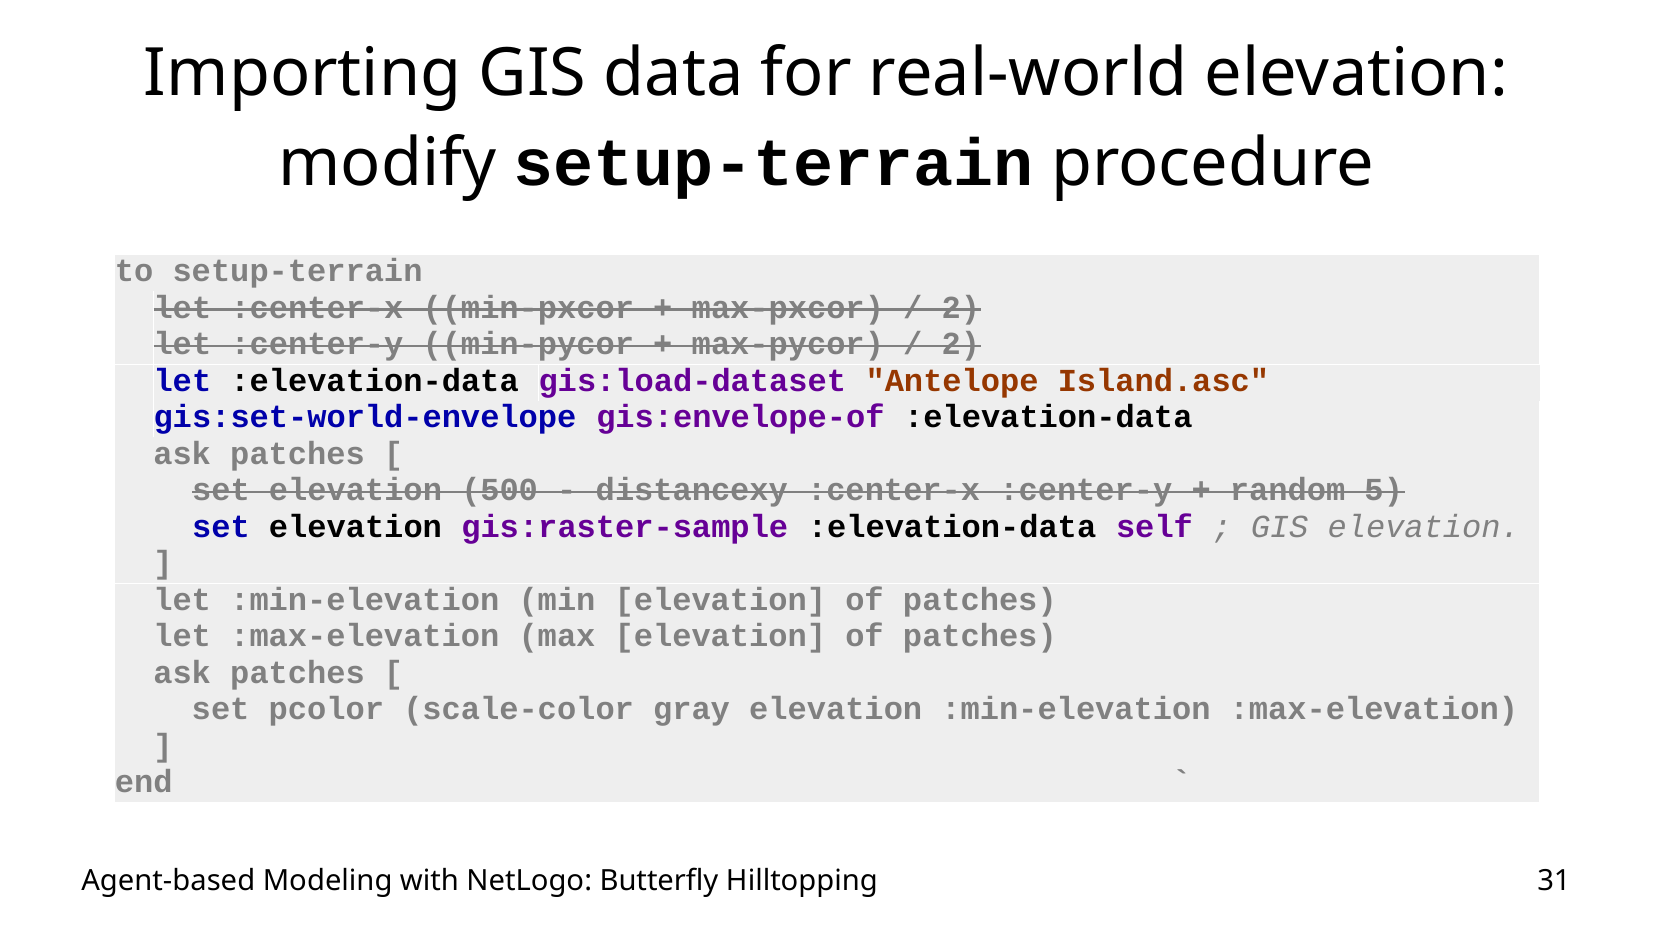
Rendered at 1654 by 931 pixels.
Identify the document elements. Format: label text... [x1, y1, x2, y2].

list to setup-terrain let :center-x ((min-pxcor + max-pxcor) / 2) let :center-y ((min-pycor + max-pycor) / 2) let :elevation-data gis:load-dataset "Antelope Island.asc" gis:set-world-envelope gis:envelope-of :elevation-data ask patches [ set elevation (500 - distancexy :center-x :center-y + random 5) set elevation gis:raster-sample :elevation-data self ; GIS elevation. ] let :min-elevation (min [elevation] of patches) let :max-elevation (max [elevation] of patches) ask patches [ set pcolor (scale-color gray elevation :min-elevation :max-elevation) ] end ` [114, 254, 1603, 897]
title Importing GIS data for real-world elevation: modify setup-terrain procedure [82, 12, 1571, 218]
